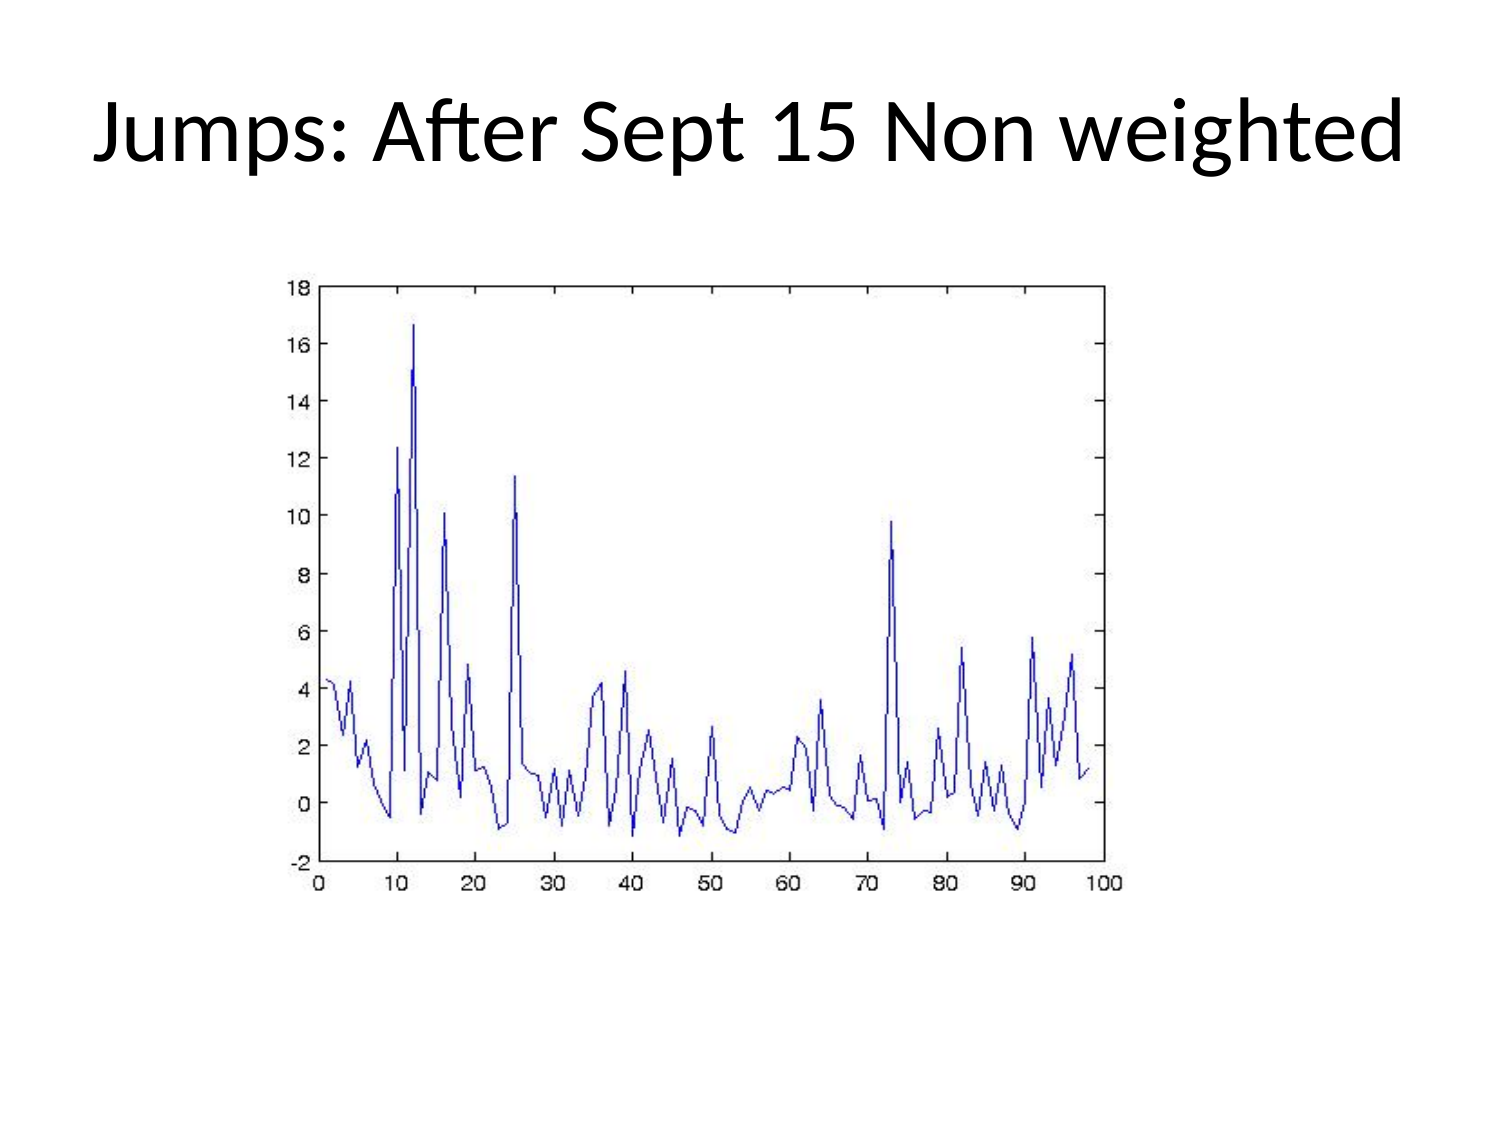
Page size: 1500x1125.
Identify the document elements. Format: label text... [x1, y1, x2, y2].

picture [187, 232, 1200, 938]
title Jumps: After Sept 15 Non weighted [75, 21, 1426, 257]
